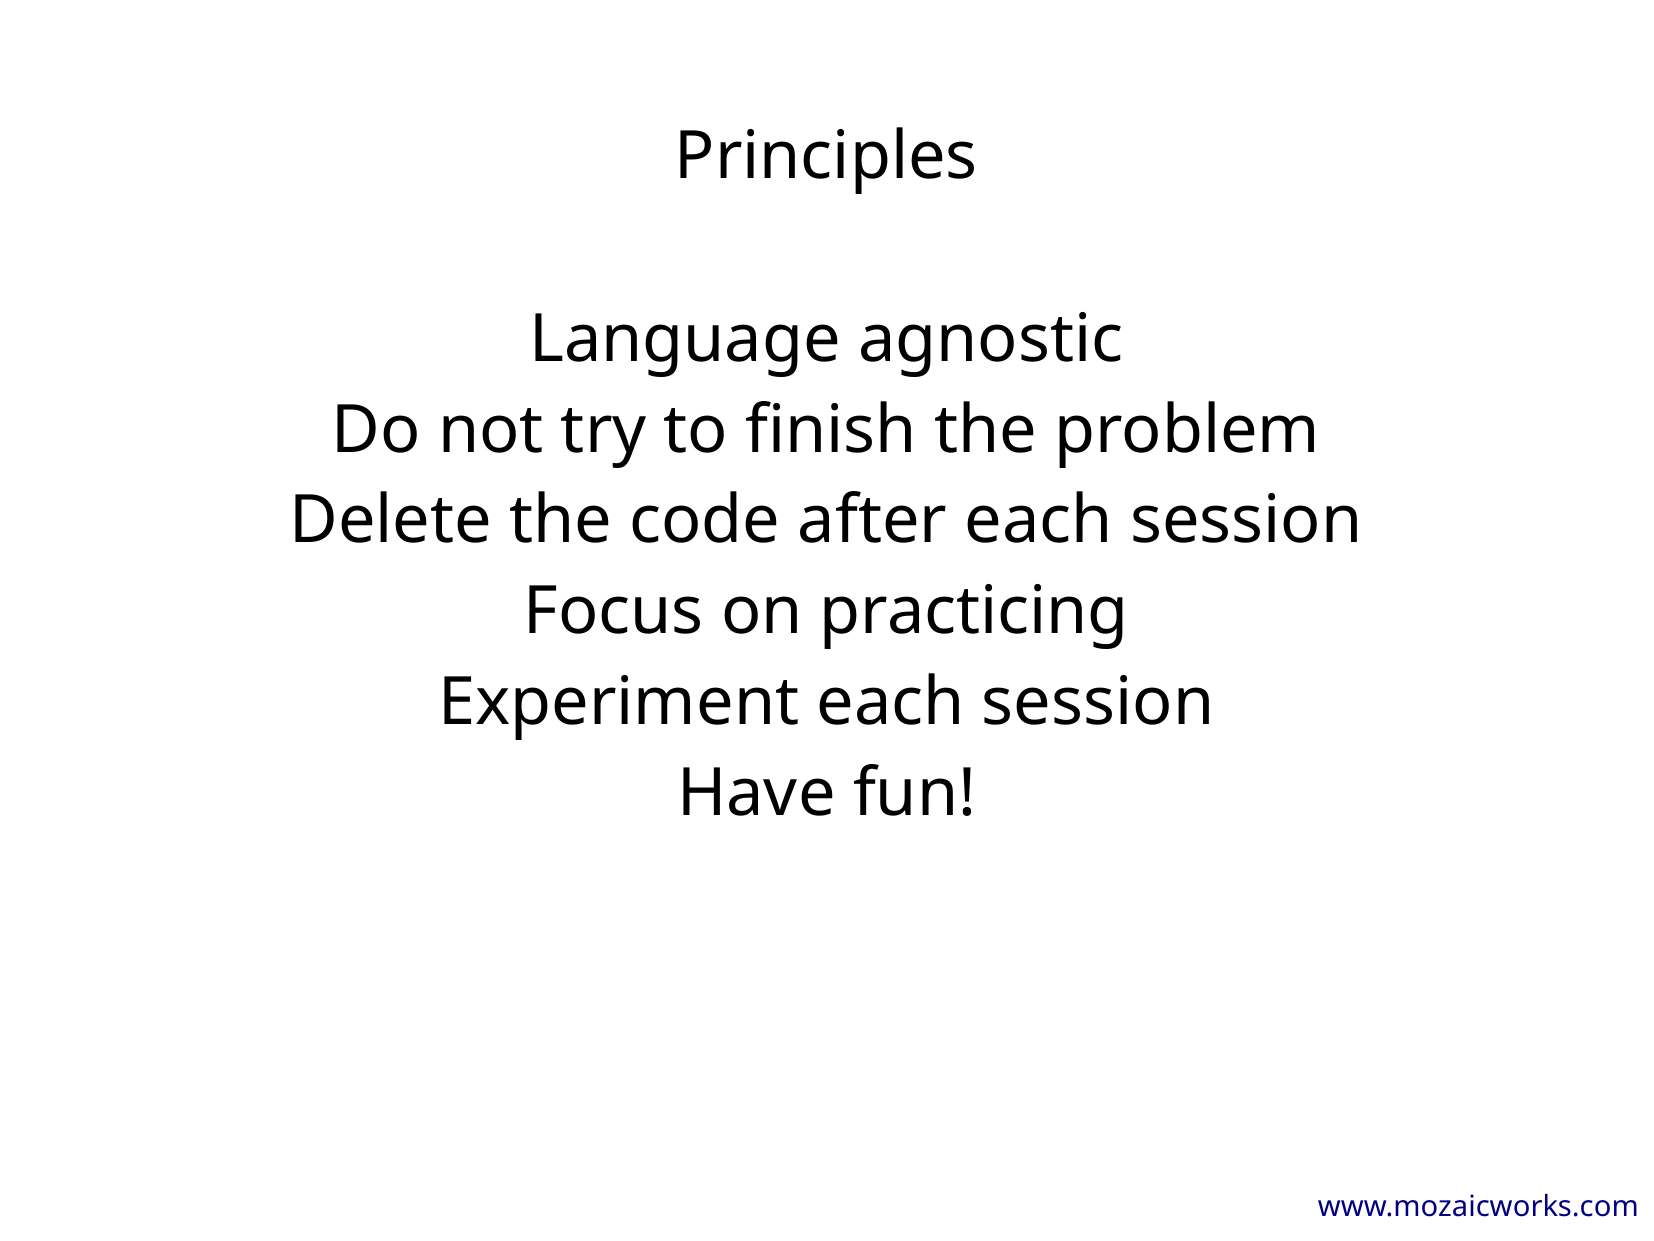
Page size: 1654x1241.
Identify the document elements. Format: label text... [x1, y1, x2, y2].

text_box www.mozaicworks.com [0, 1178, 1654, 1241]
subtitle Language agnostic Do not try to finish the problem Delete the code after each session Focus on practicing Experiment each session Have fun! [82, 290, 1571, 1109]
title Principles [82, 49, 1571, 257]
